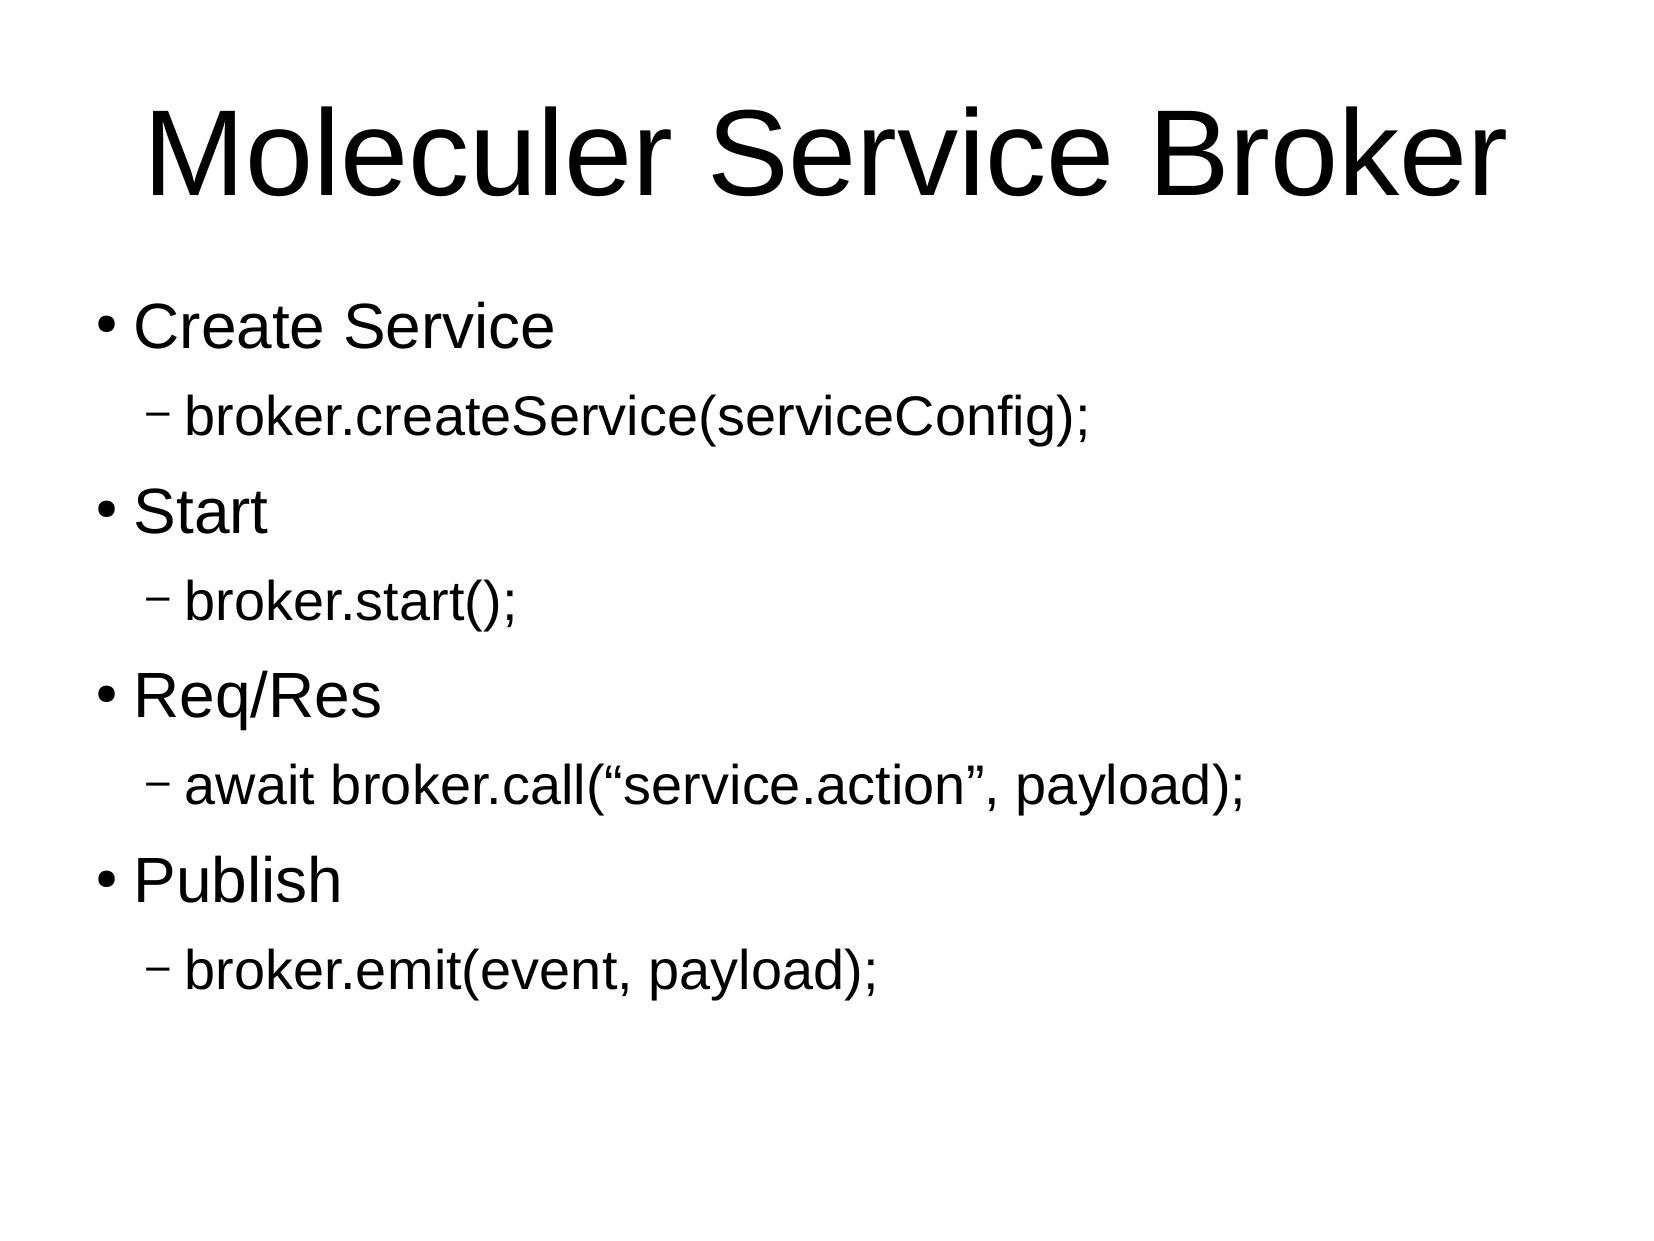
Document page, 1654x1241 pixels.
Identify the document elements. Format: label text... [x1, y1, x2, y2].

list Create Service broker.createService(serviceConfig); Start broker.start(); Req/Res await broker.call(“service.action”, payload); Publish broker.emit(event, payload); [82, 290, 1571, 1010]
title Moleculer Service Broker [82, 49, 1571, 257]
